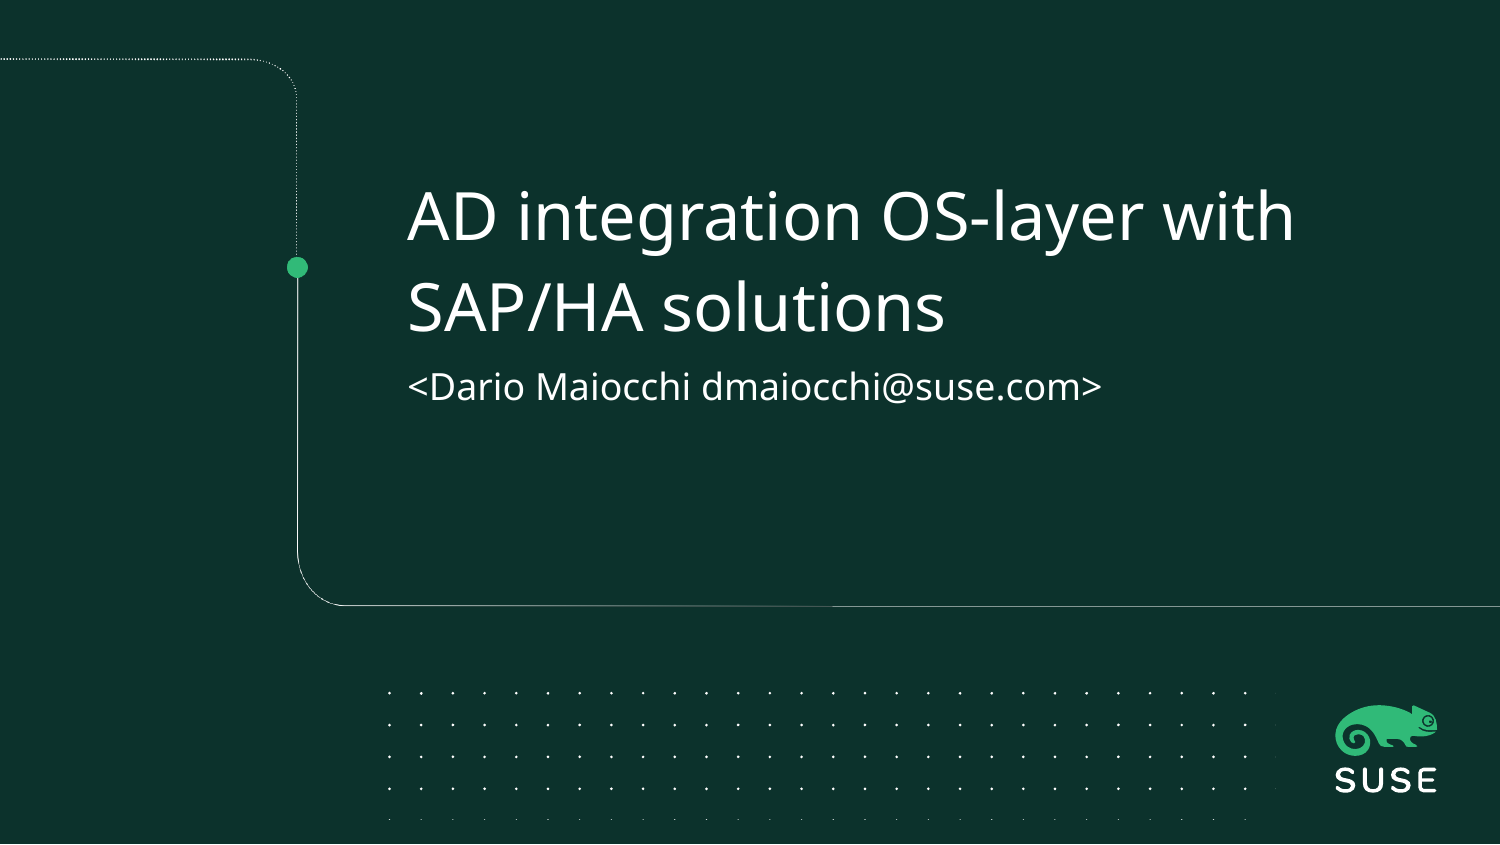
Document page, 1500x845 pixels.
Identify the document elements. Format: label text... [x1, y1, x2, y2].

title AD integration OS-layer with SAP/HA solutions [407, 142, 1366, 378]
list <Dario Maiocchi dmaiocchi@suse.com> [407, 360, 1312, 567]
picture [0, 58, 1500, 607]
